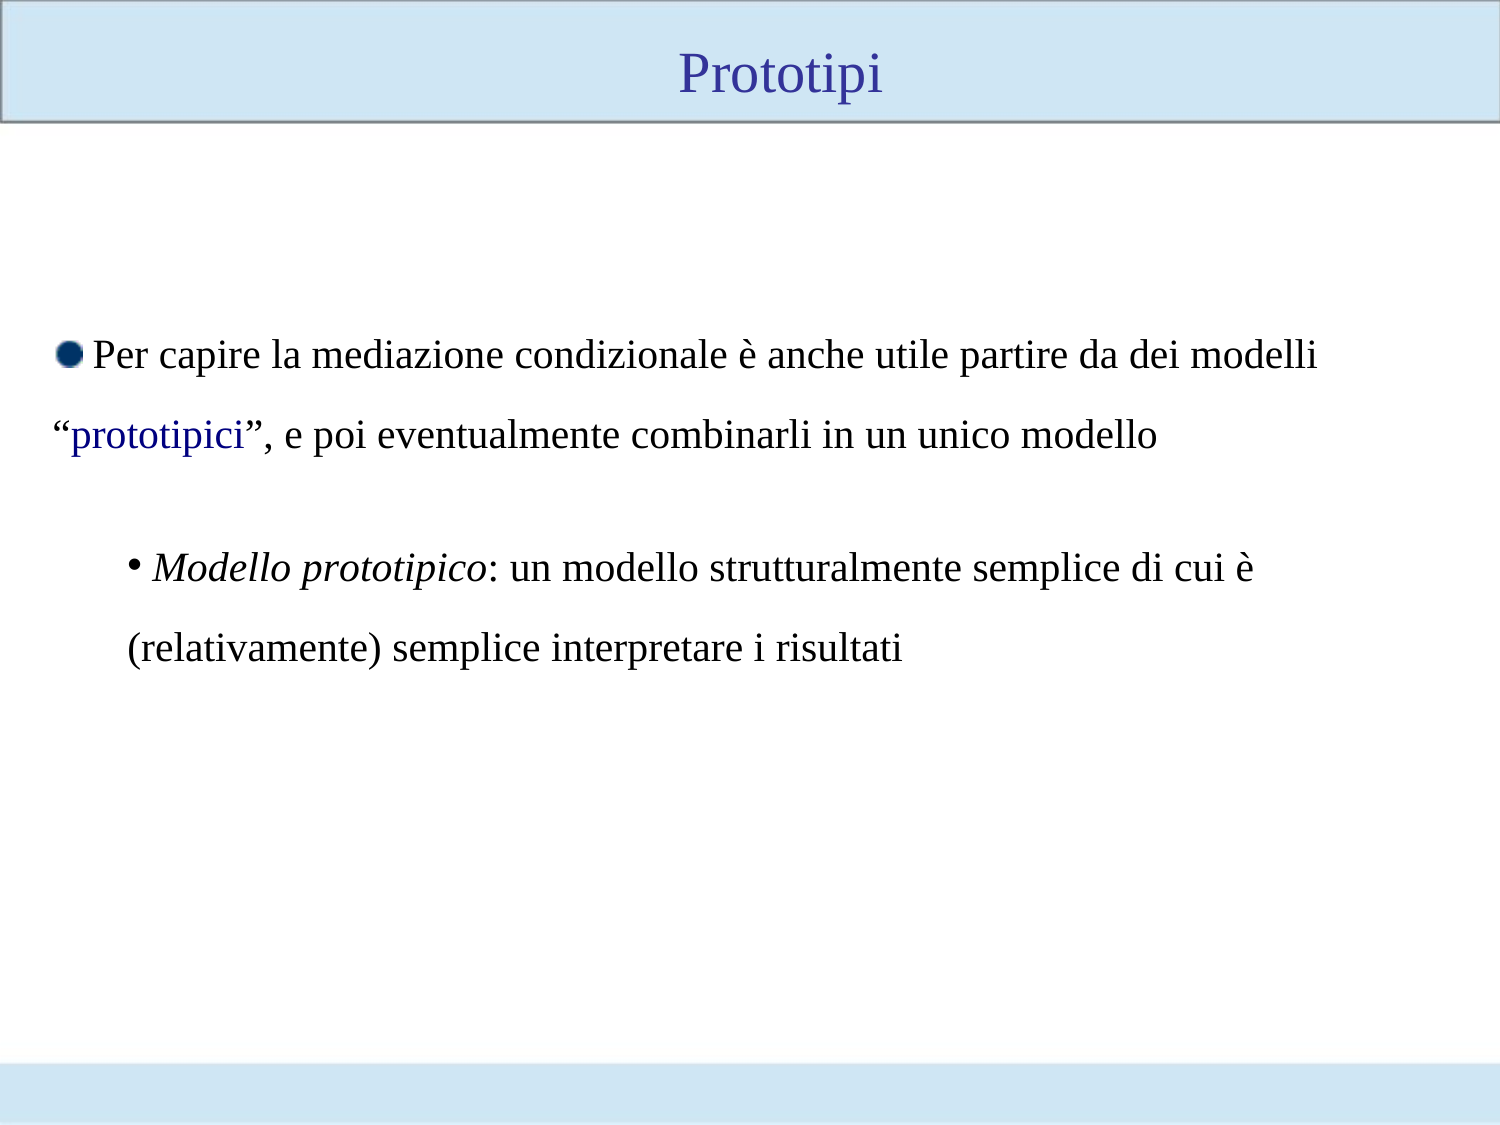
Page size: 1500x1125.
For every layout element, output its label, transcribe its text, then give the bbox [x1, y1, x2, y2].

picture [0, 0, 1500, 1125]
title Prototipi [249, 21, 1313, 117]
text_box Per capire la mediazione condizionale è anche utile partire da dei modelli “prototipici”, e poi eventualmente combinarli in un unico modello Modello prototipico: un modello strutturalmente semplice di cui è (relativamente) semplice interpretare i risultati [37, 187, 1463, 678]
